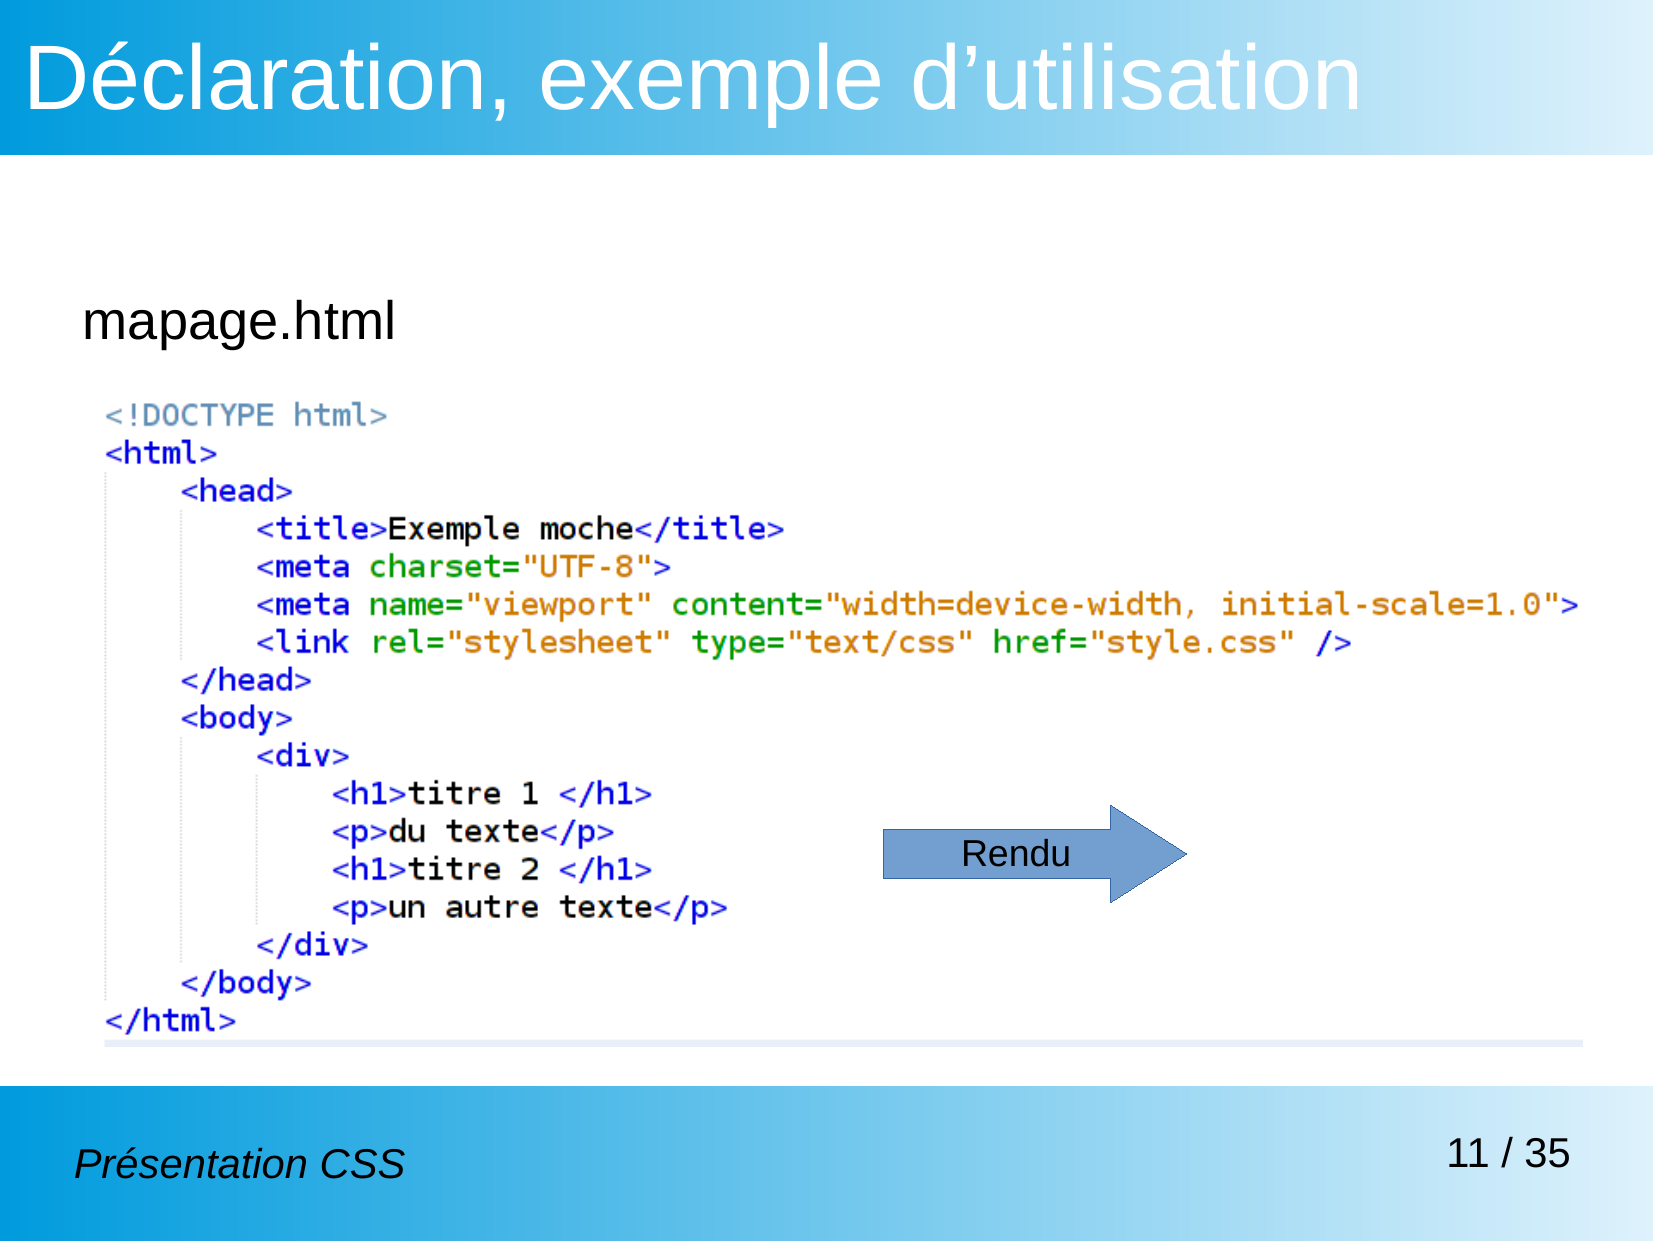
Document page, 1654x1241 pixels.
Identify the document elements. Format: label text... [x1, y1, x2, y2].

list mapage.html [82, 290, 1571, 1010]
title Déclaration, exemple d’utilisation [23, 25, 1512, 130]
text_box Rendu [883, 805, 1187, 903]
picture [98, 397, 1583, 1047]
